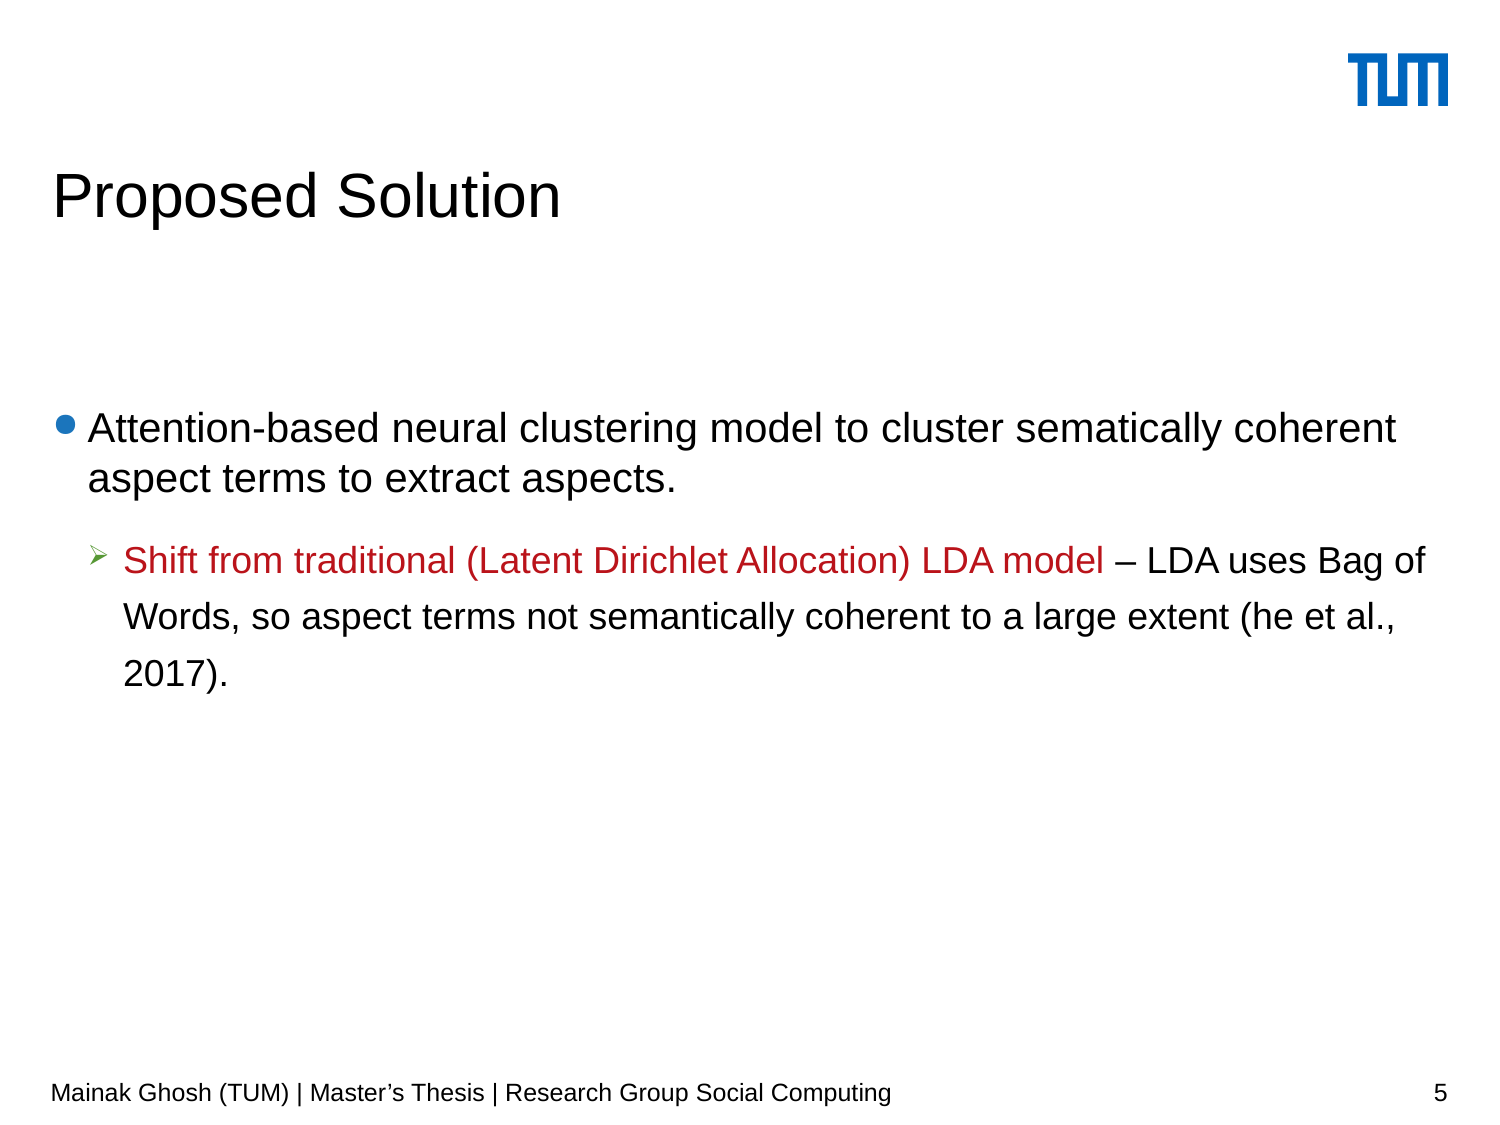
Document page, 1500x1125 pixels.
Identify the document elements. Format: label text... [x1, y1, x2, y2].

title Proposed Solution [52, 163, 1449, 231]
text_box Mainak Ghosh (TUM) | Master’s Thesis | Research Group Social Computing [50, 1061, 1112, 1122]
slide_number <number> [1112, 1061, 1448, 1122]
list Attention-based neural clustering model to cluster sematically coherent aspect terms to extract aspects. Shift from traditional (Latent Dirichlet Allocation) LDA model – LDA uses Bag of Words, so aspect terms not semantically coherent to a large extent (he et al., 2017). [52, 401, 1449, 743]
